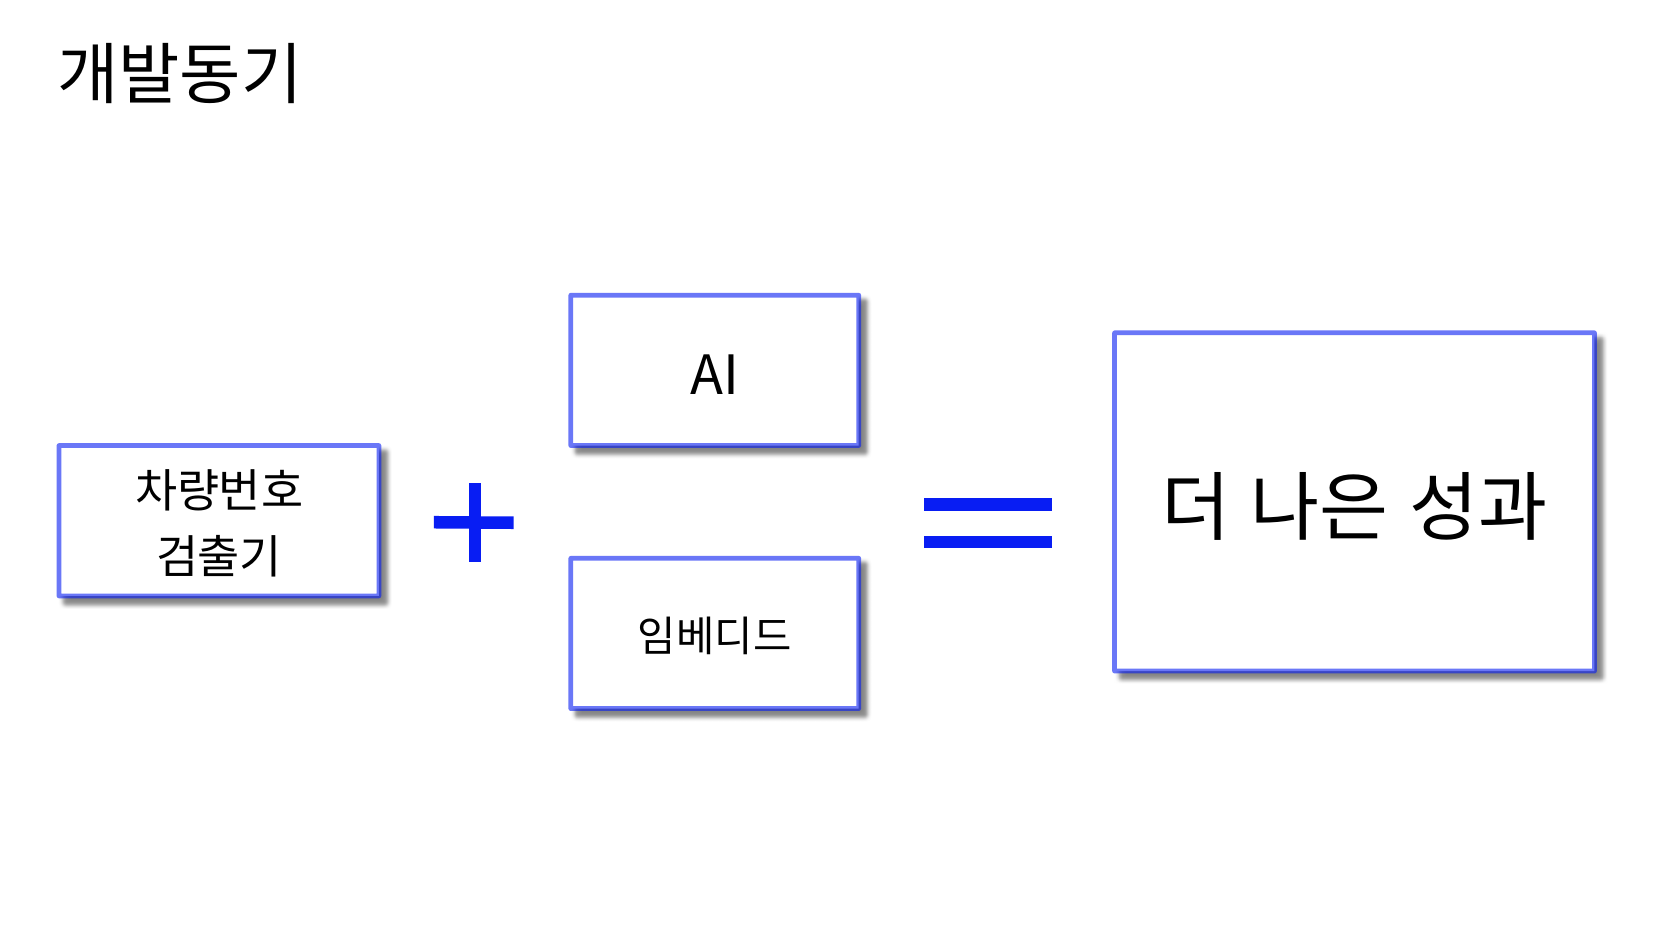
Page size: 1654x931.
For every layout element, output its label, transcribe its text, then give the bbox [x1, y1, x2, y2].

text_box 임베디드 [570, 558, 859, 709]
text_box 차량번호 검출기 [58, 445, 379, 596]
title 개발동기 [29, 21, 331, 119]
text_box AI [570, 295, 859, 446]
text_box 더 나은 성과 [1114, 332, 1595, 672]
